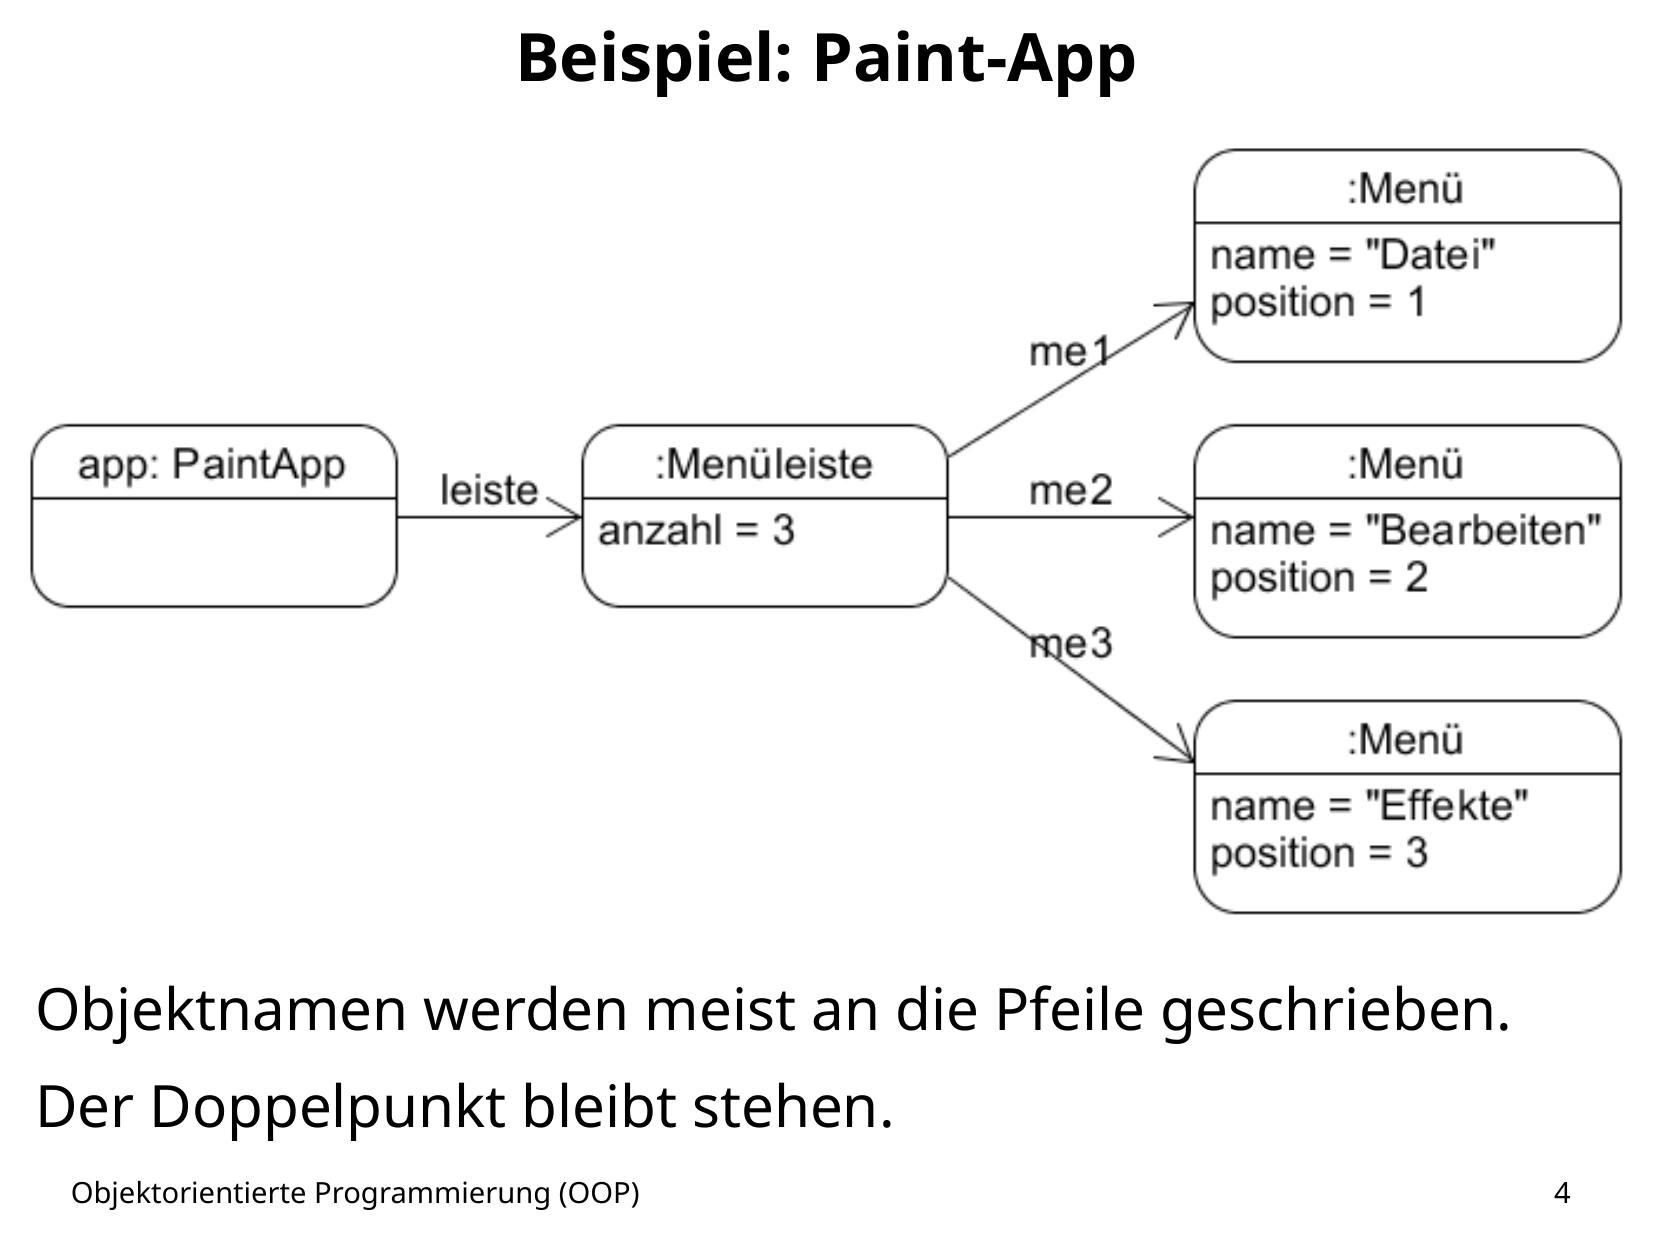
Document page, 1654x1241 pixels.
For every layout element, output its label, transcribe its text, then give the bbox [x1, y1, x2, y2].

list Objektnamen werden meist an die Pfeile geschrieben. Der Doppelpunkt bleibt stehen. [35, 968, 1619, 1182]
title Beispiel: Paint-App [0, 5, 1654, 107]
picture [29, 147, 1625, 917]
